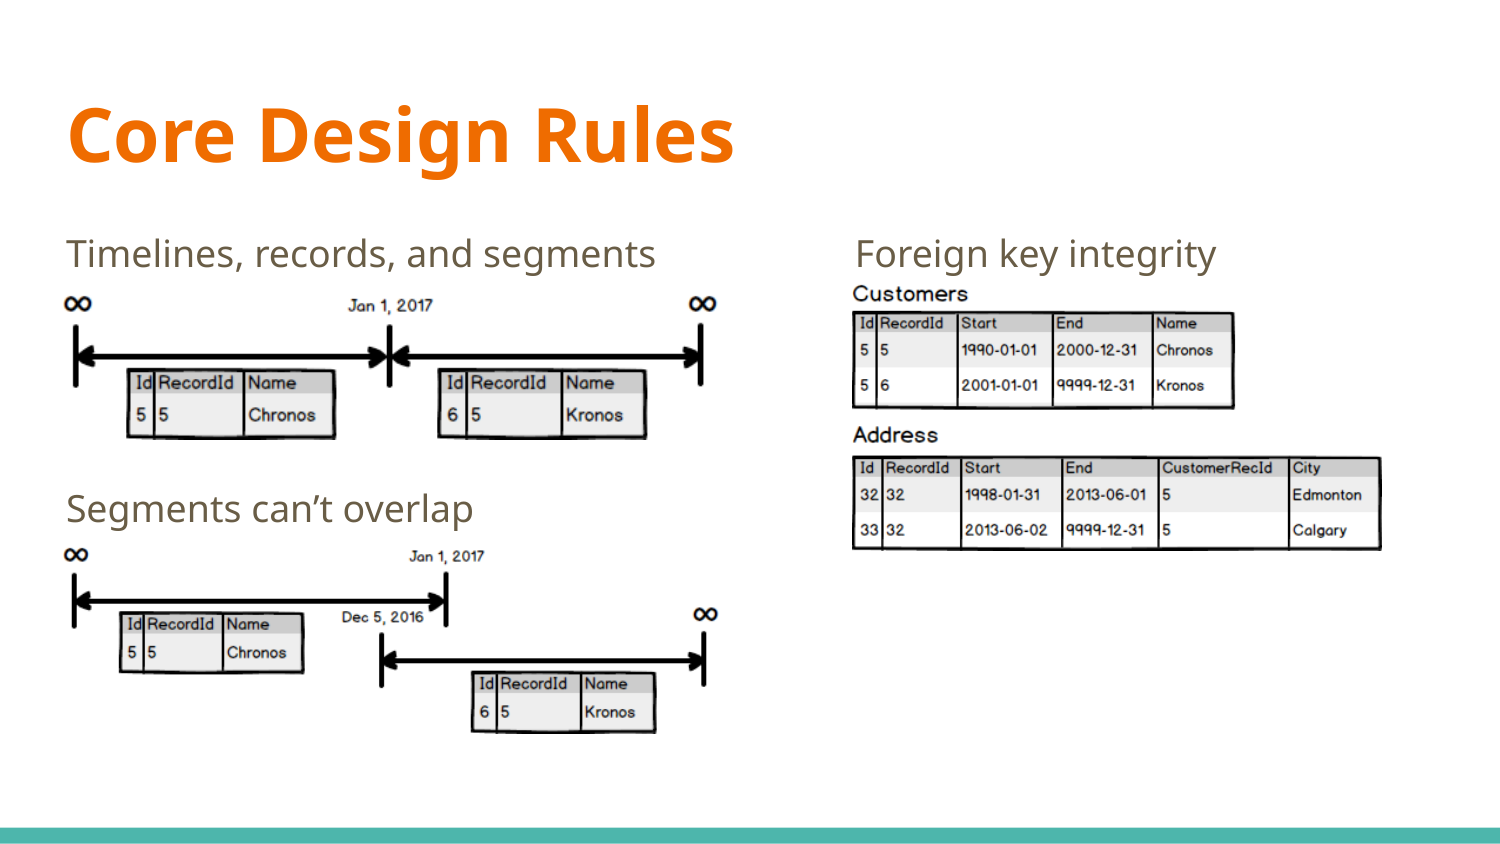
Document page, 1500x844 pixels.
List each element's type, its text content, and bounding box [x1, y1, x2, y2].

list Timelines, records, and segments Foreign key integrity Segments can’t overlap [51, 207, 1449, 750]
title Core Design Rules [51, 72, 1449, 189]
picture [62, 278, 719, 440]
picture [852, 278, 1382, 551]
picture [62, 532, 720, 734]
